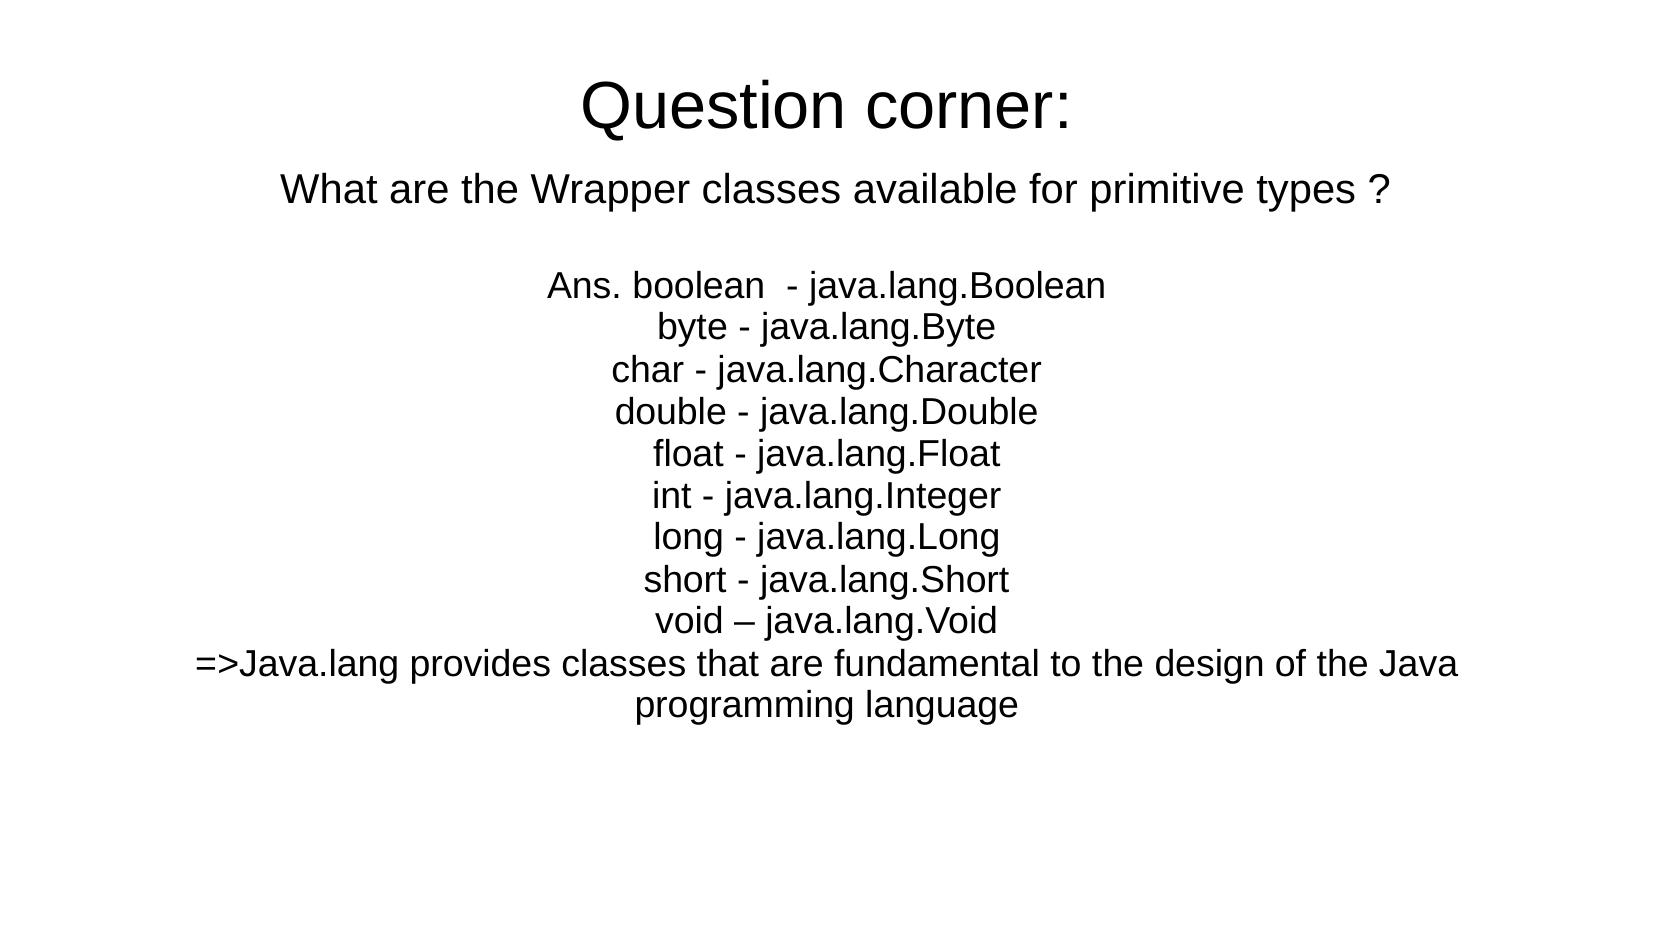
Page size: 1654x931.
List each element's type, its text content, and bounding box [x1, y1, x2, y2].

subtitle Question corner: What are the Wrapper classes available for primitive types ? Ans. boolean - java.lang.Boolean byte - java.lang.Byte char - java.lang.Character double - java.lang.Double float - java.lang.Float int - java.lang.Integer long - java.lang.Long short - java.lang.Short void – java.lang.Void =>Java.lang provides classes that are fundamental to the design of the Java programming language [82, 37, 1571, 757]
